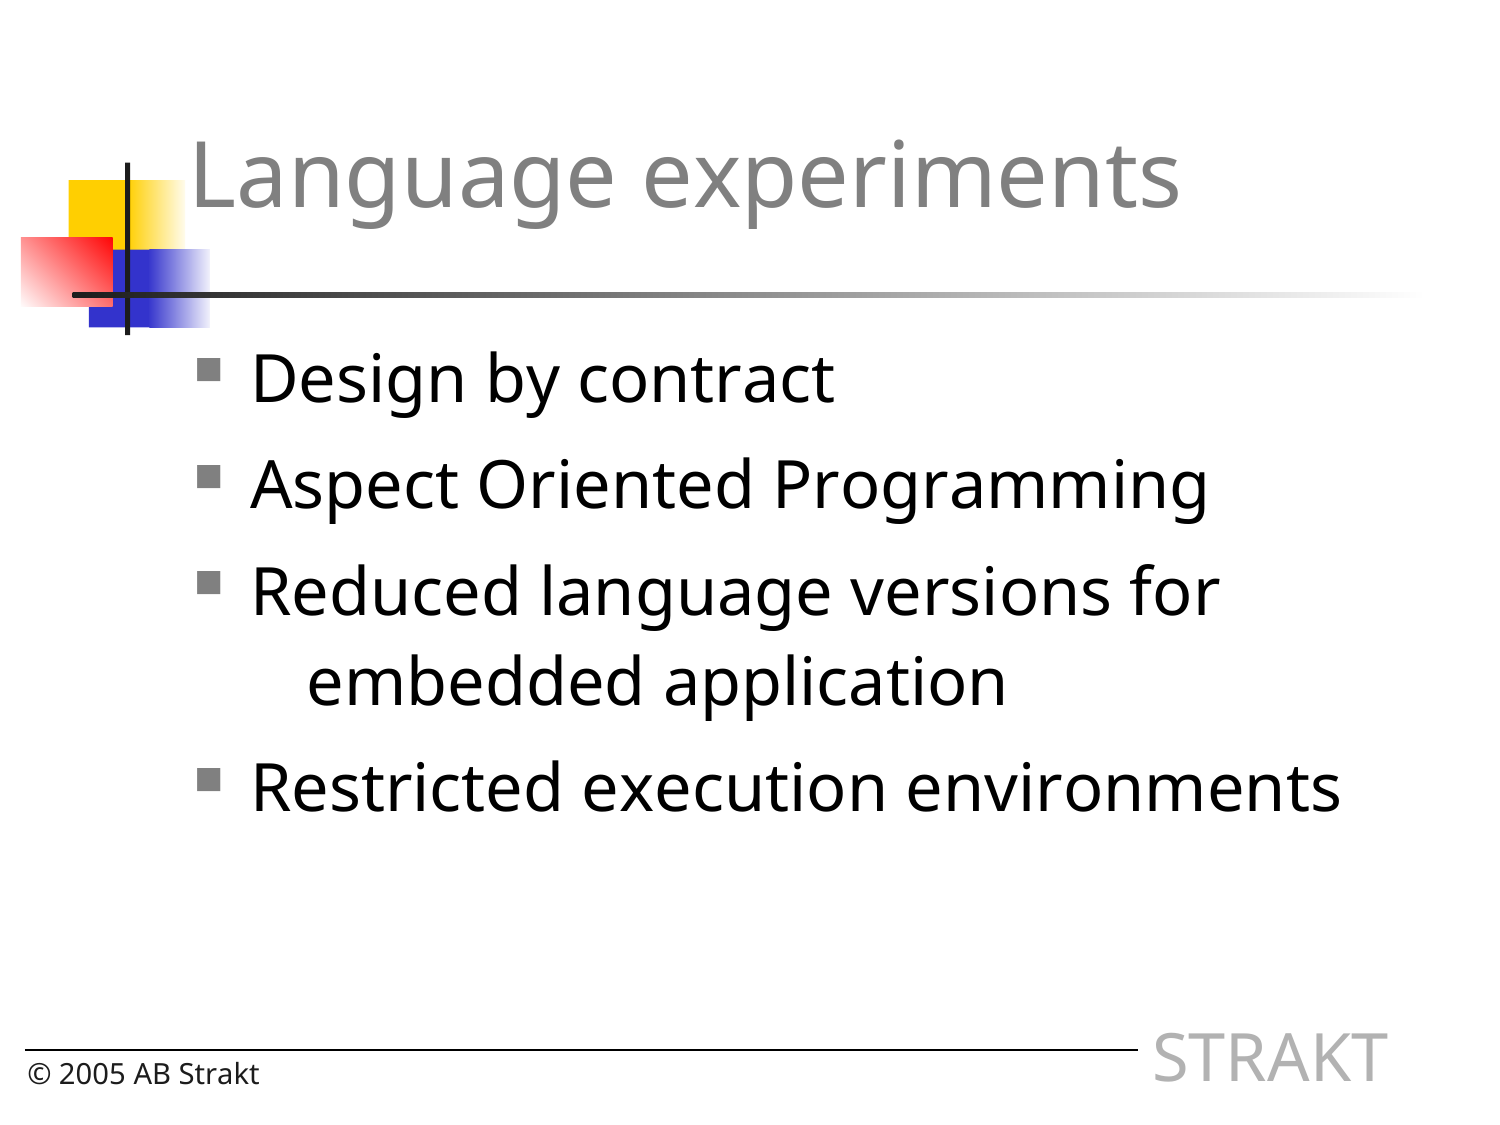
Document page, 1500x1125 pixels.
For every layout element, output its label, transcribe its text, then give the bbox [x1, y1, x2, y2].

list Design by contract Aspect Oriented Programming Reduced language versions for embedded application Restricted execution environments [193, 331, 1469, 1007]
title Language experiments [188, 53, 1468, 289]
